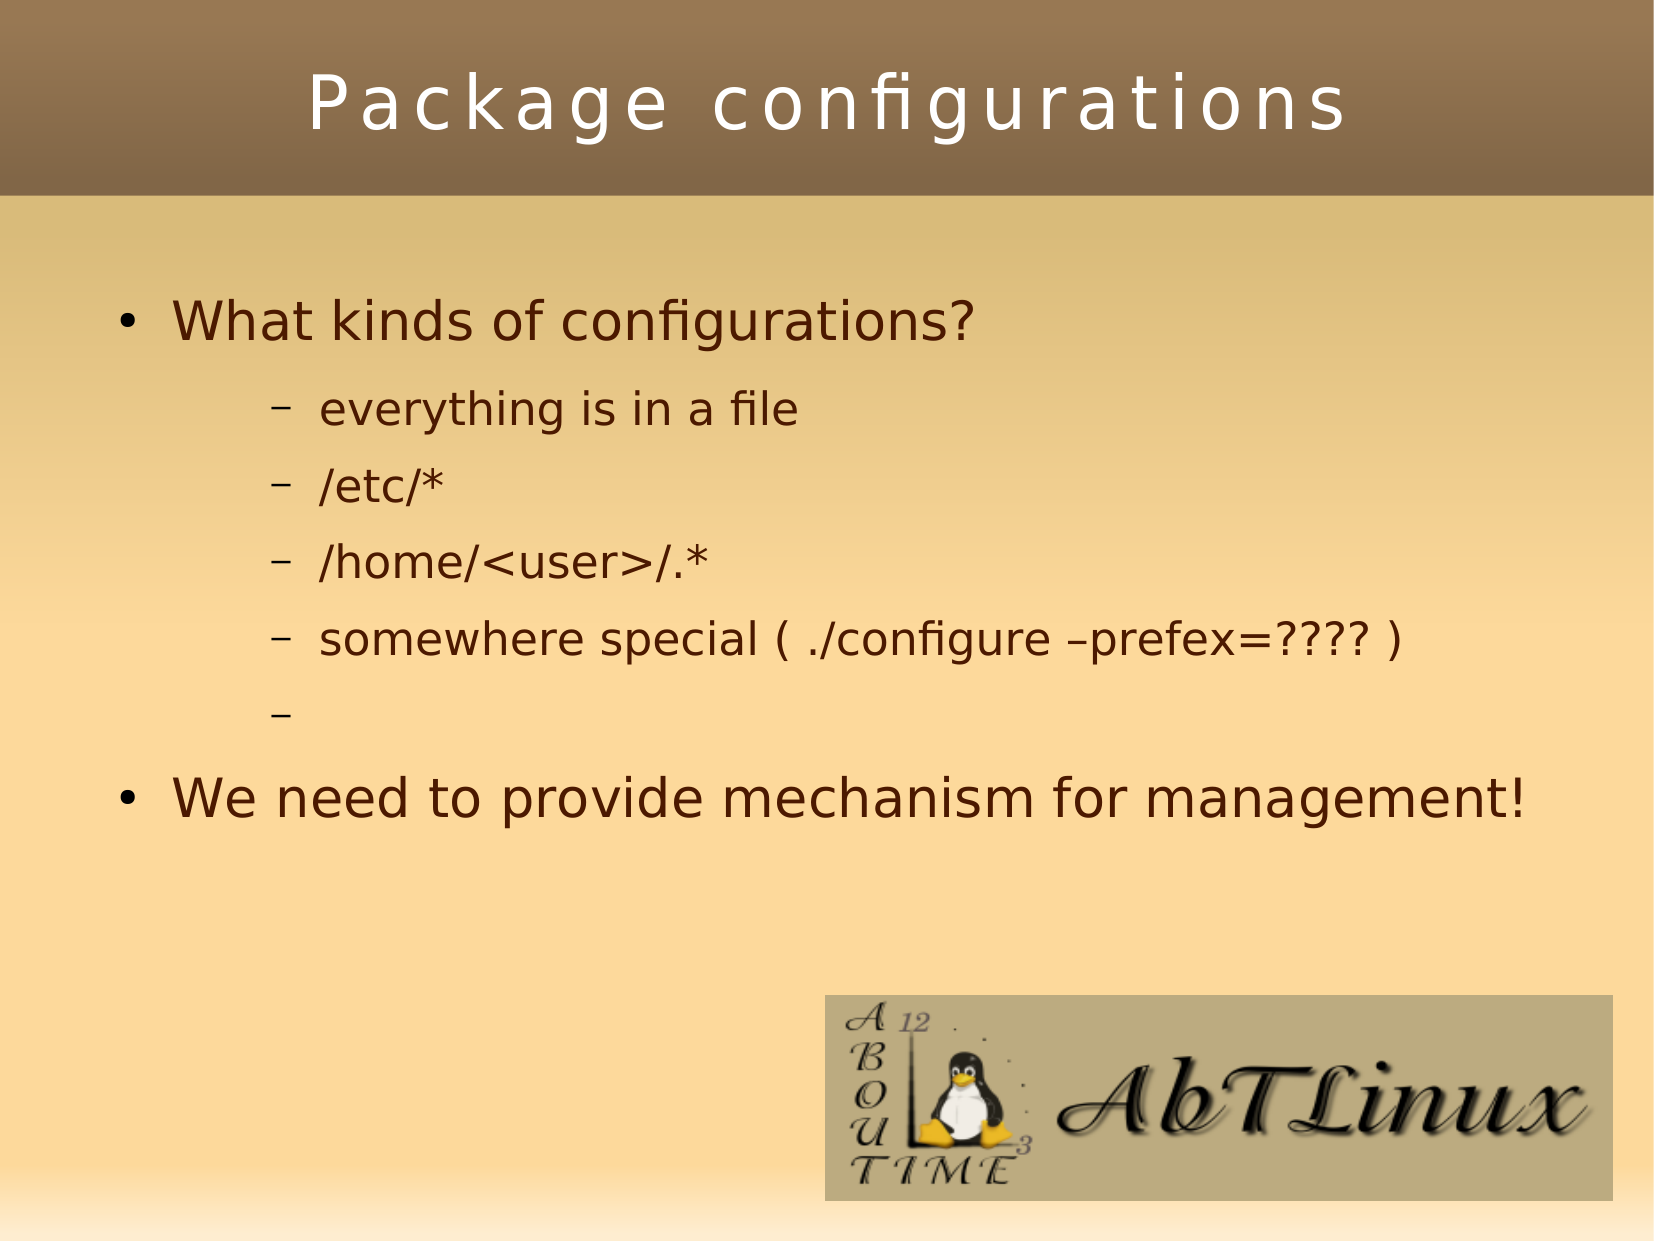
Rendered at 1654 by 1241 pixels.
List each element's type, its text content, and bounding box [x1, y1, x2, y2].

title Package configurations [59, 29, 1595, 178]
picture [0, 0, 1654, 1241]
list What kinds of configurations? everything is in a file /etc/* /home/<user>/.* somewhere special ( ./configure –prefex=???? ) We need to provide mechanism for management! [82, 290, 1571, 1109]
